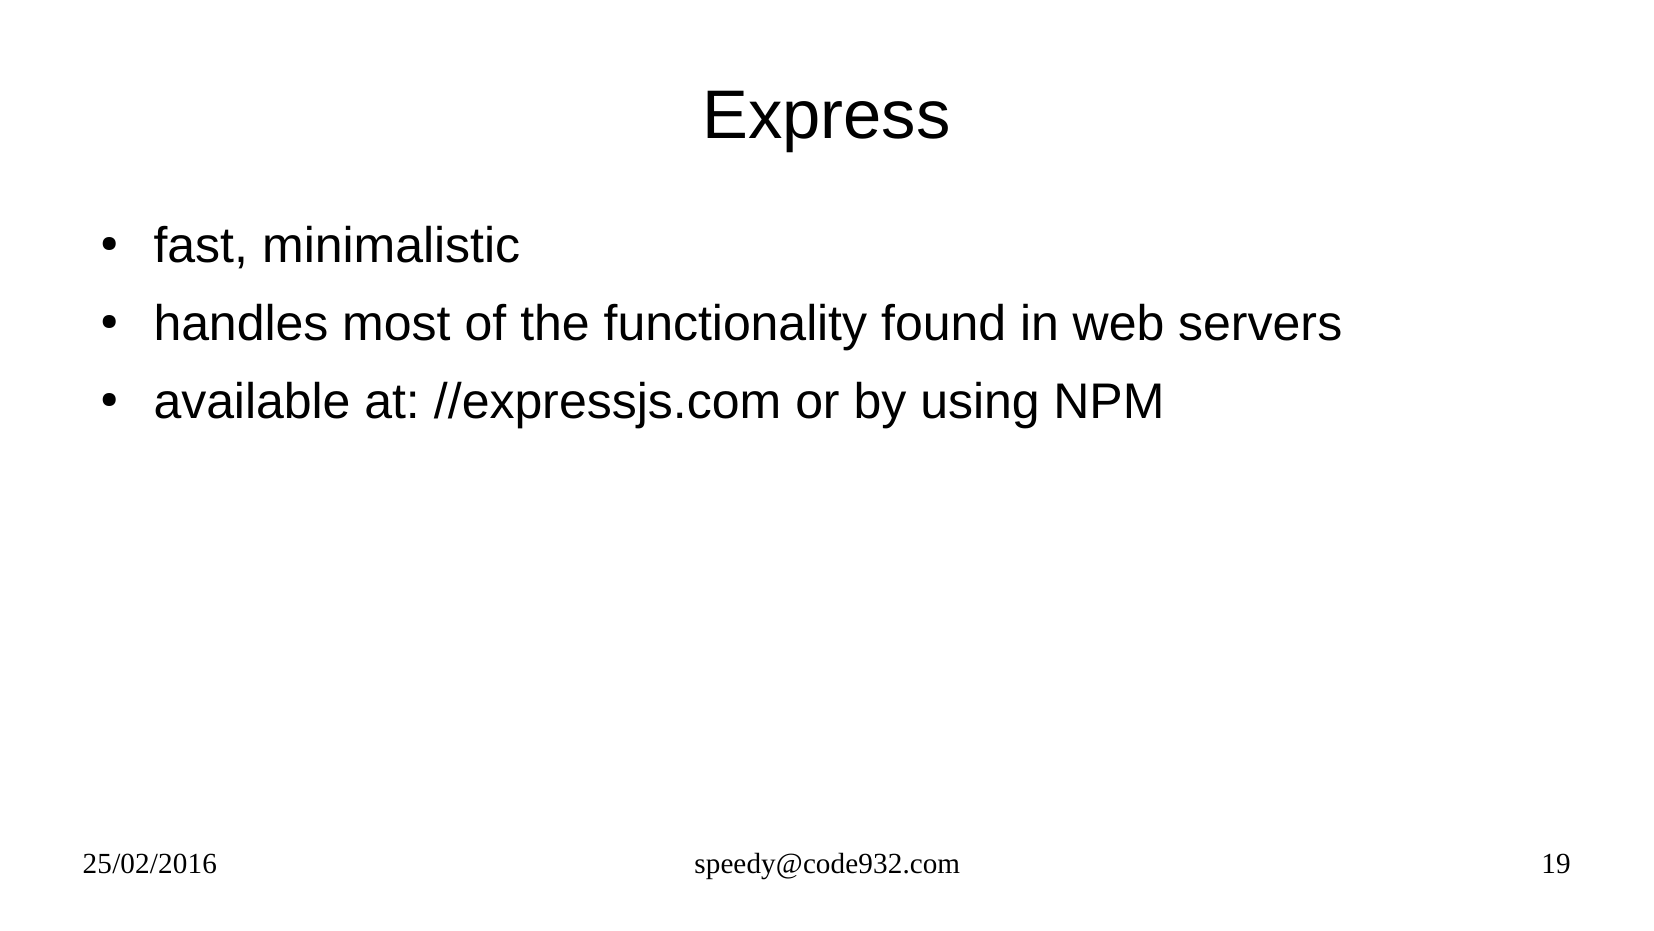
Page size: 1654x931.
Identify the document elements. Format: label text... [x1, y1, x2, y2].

title Express [82, 37, 1571, 193]
list fast, minimalistic handles most of the functionality found in web servers available at: //expressjs.com or by using NPM [82, 217, 1571, 758]
